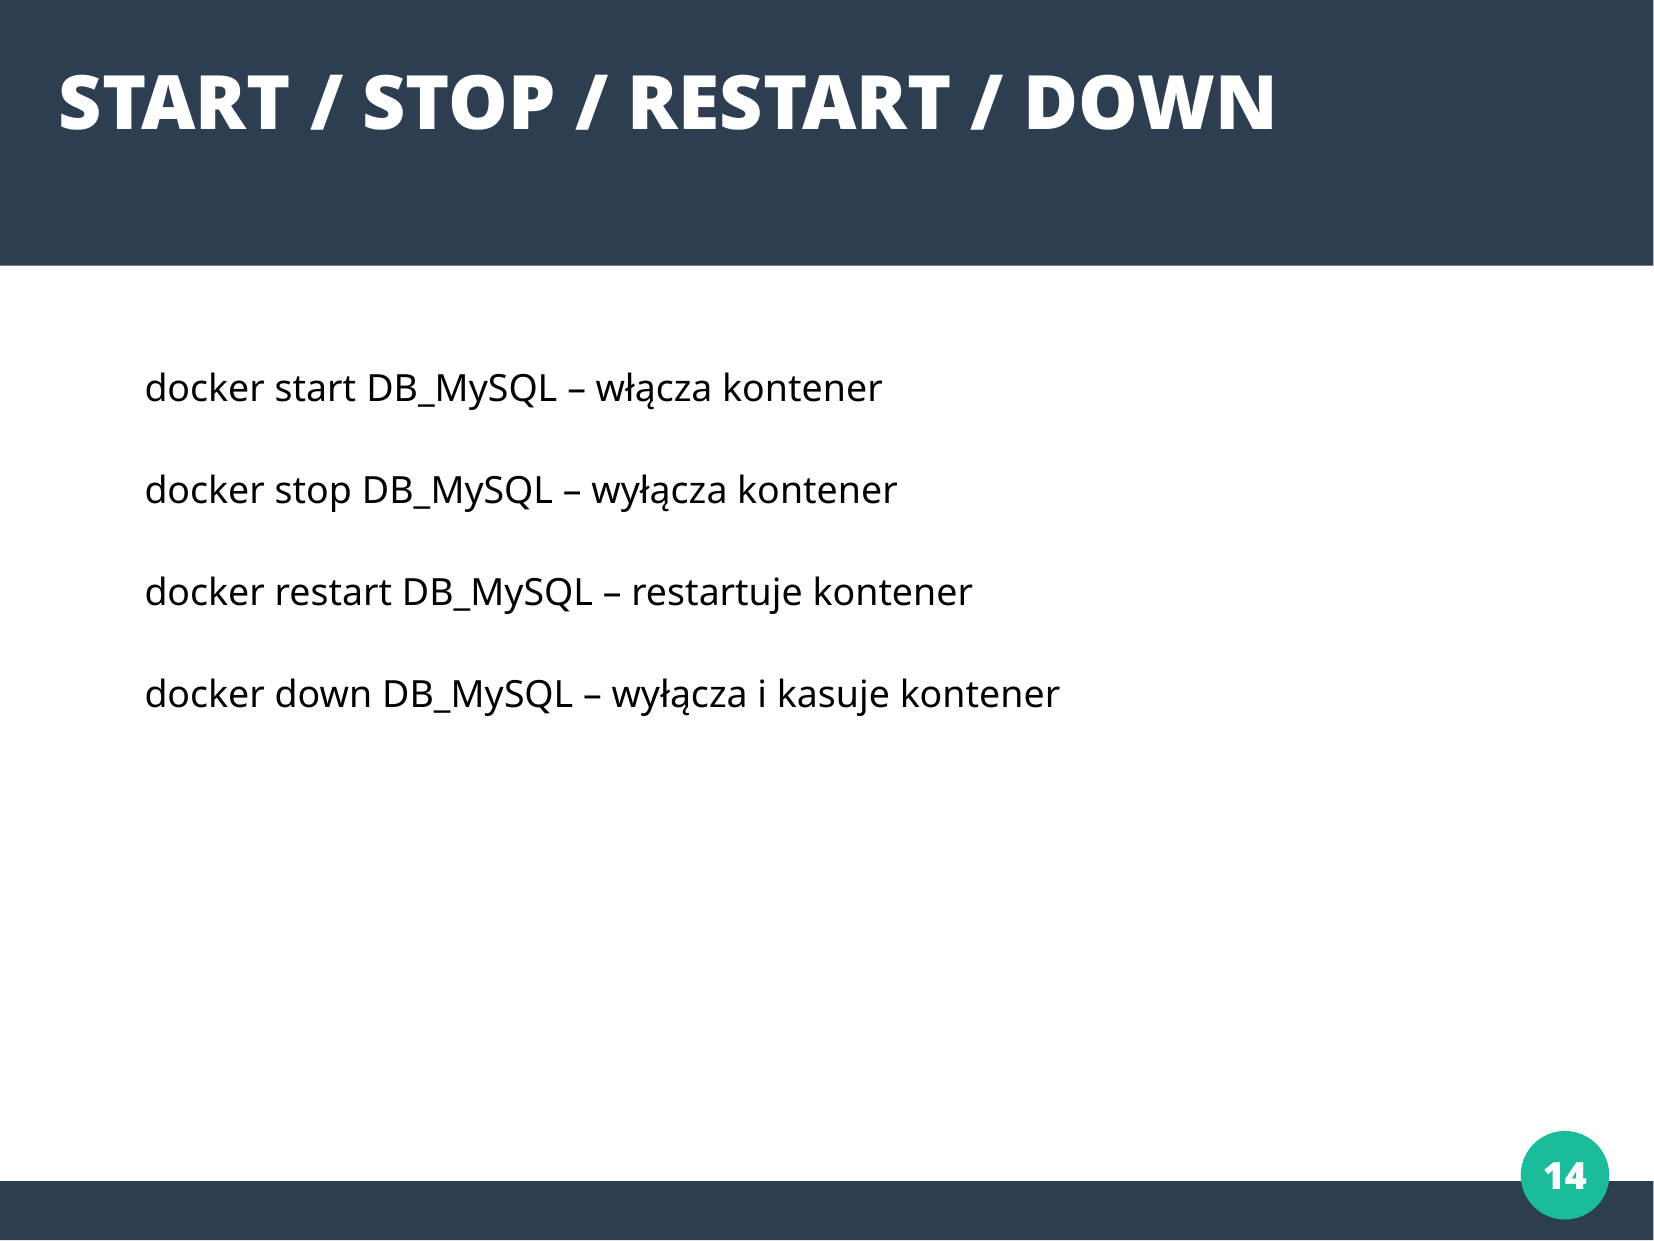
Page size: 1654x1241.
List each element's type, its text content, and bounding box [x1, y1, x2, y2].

title START / STOP / RESTART / DOWN [59, 49, 1595, 207]
text_box docker start DB_MySQL – włącza kontener docker stop DB_MySQL – wyłącza kontener docker restart DB_MySQL – restartuje kontener docker down DB_MySQL – wyłącza i kasuje kontener [129, 354, 1300, 718]
